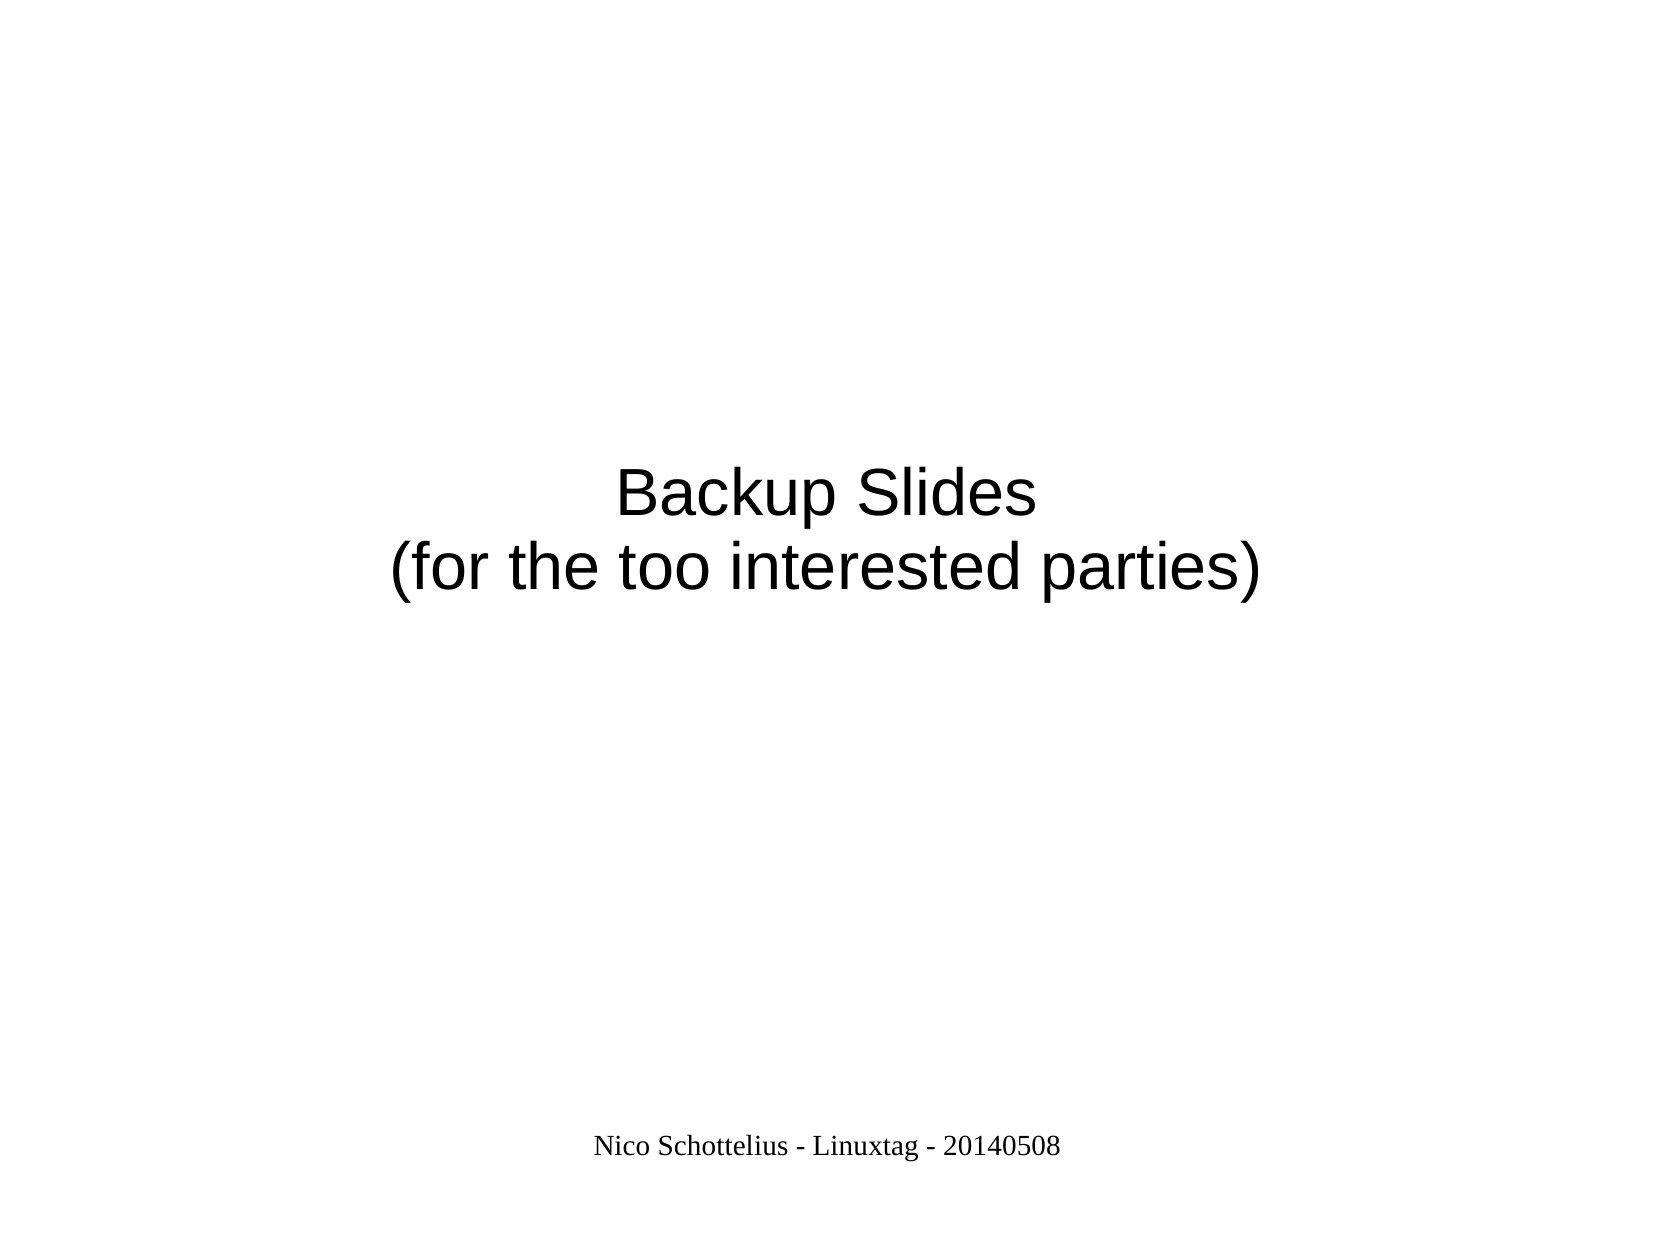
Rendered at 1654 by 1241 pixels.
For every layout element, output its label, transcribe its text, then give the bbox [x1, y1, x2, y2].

subtitle Backup Slides (for the too interested parties) [82, 49, 1571, 1010]
